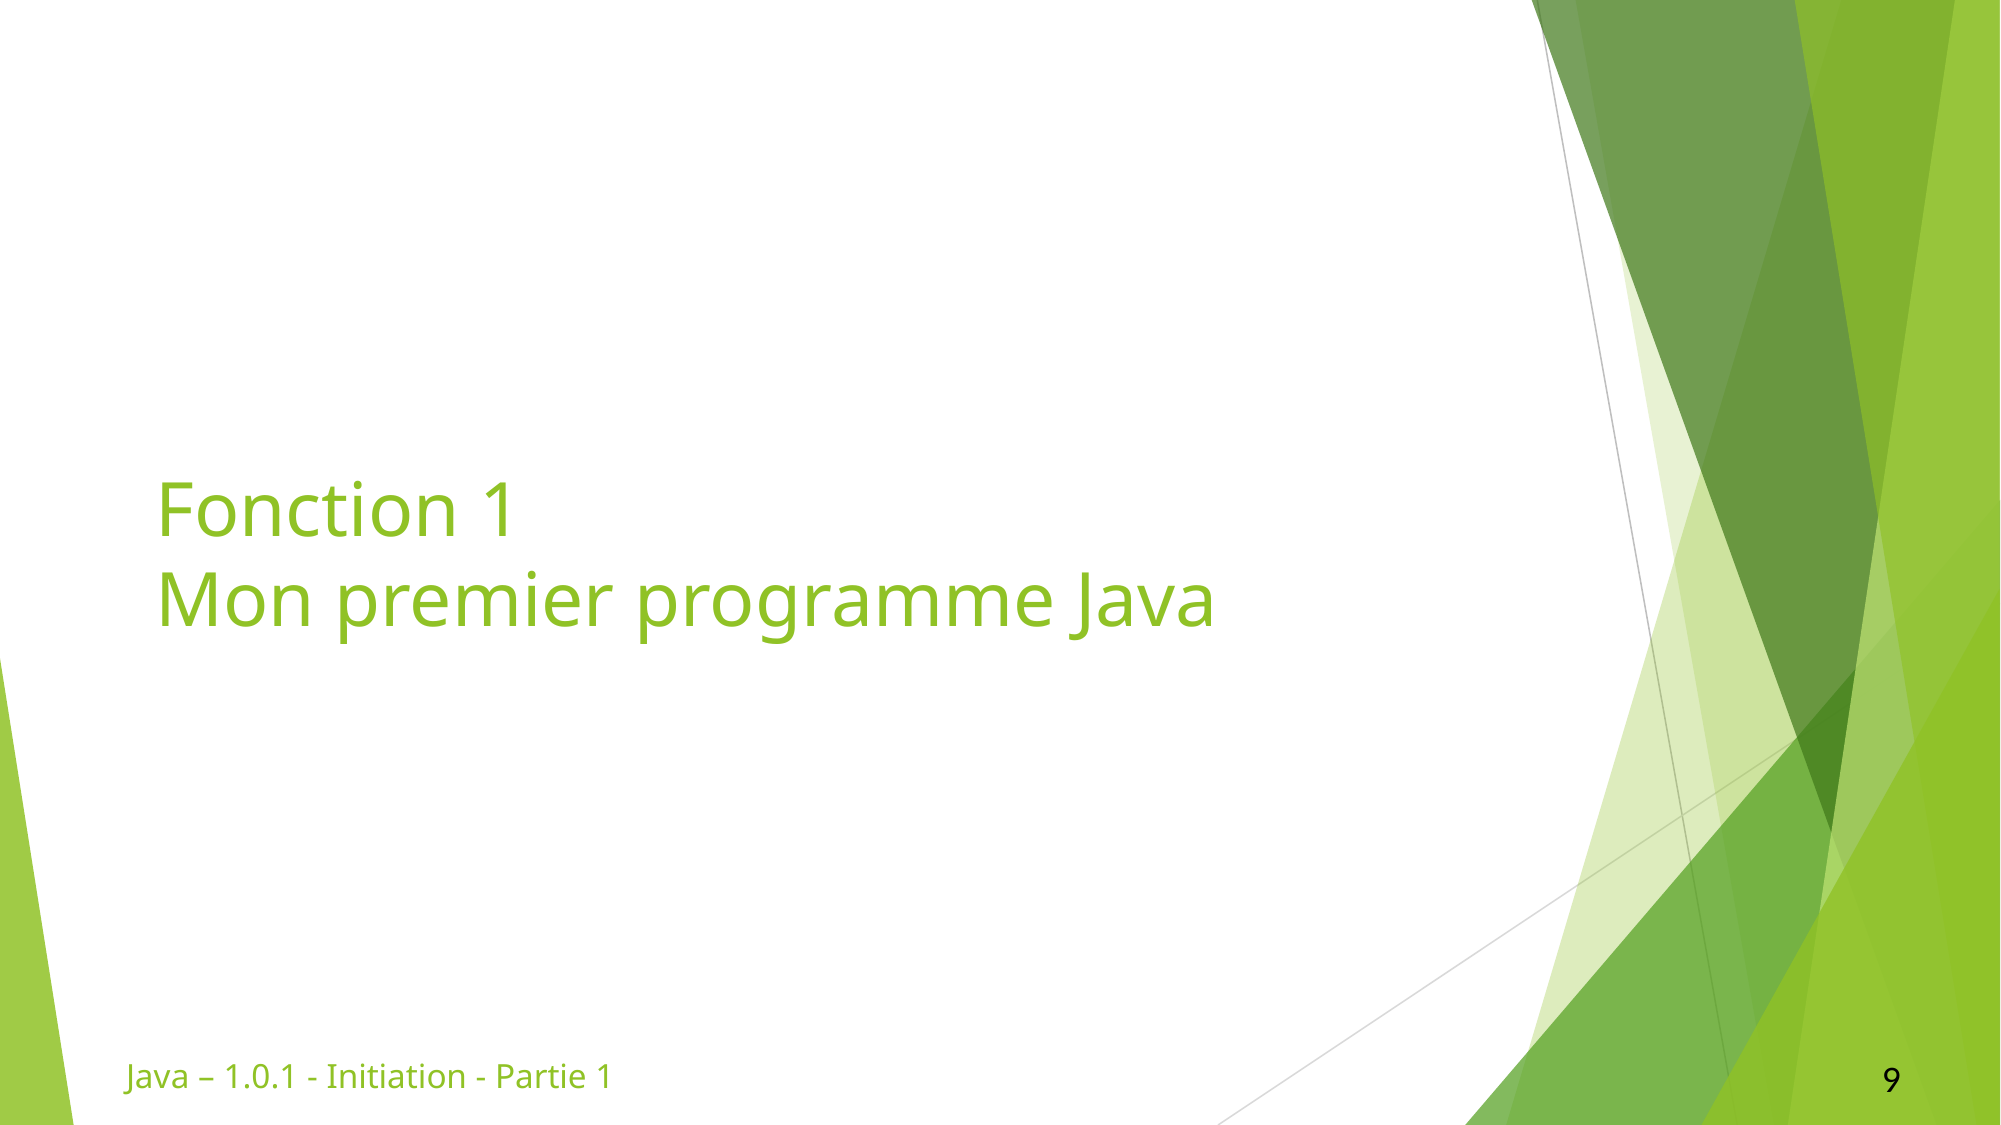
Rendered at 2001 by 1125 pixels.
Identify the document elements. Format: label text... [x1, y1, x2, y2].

text_box [1866, 1047, 1979, 1108]
text_box Java – 1.0.1 - Initiation - Partie 1 [111, 1047, 1094, 1109]
title Fonction 1 Mon premier programme Java [140, 454, 1551, 671]
